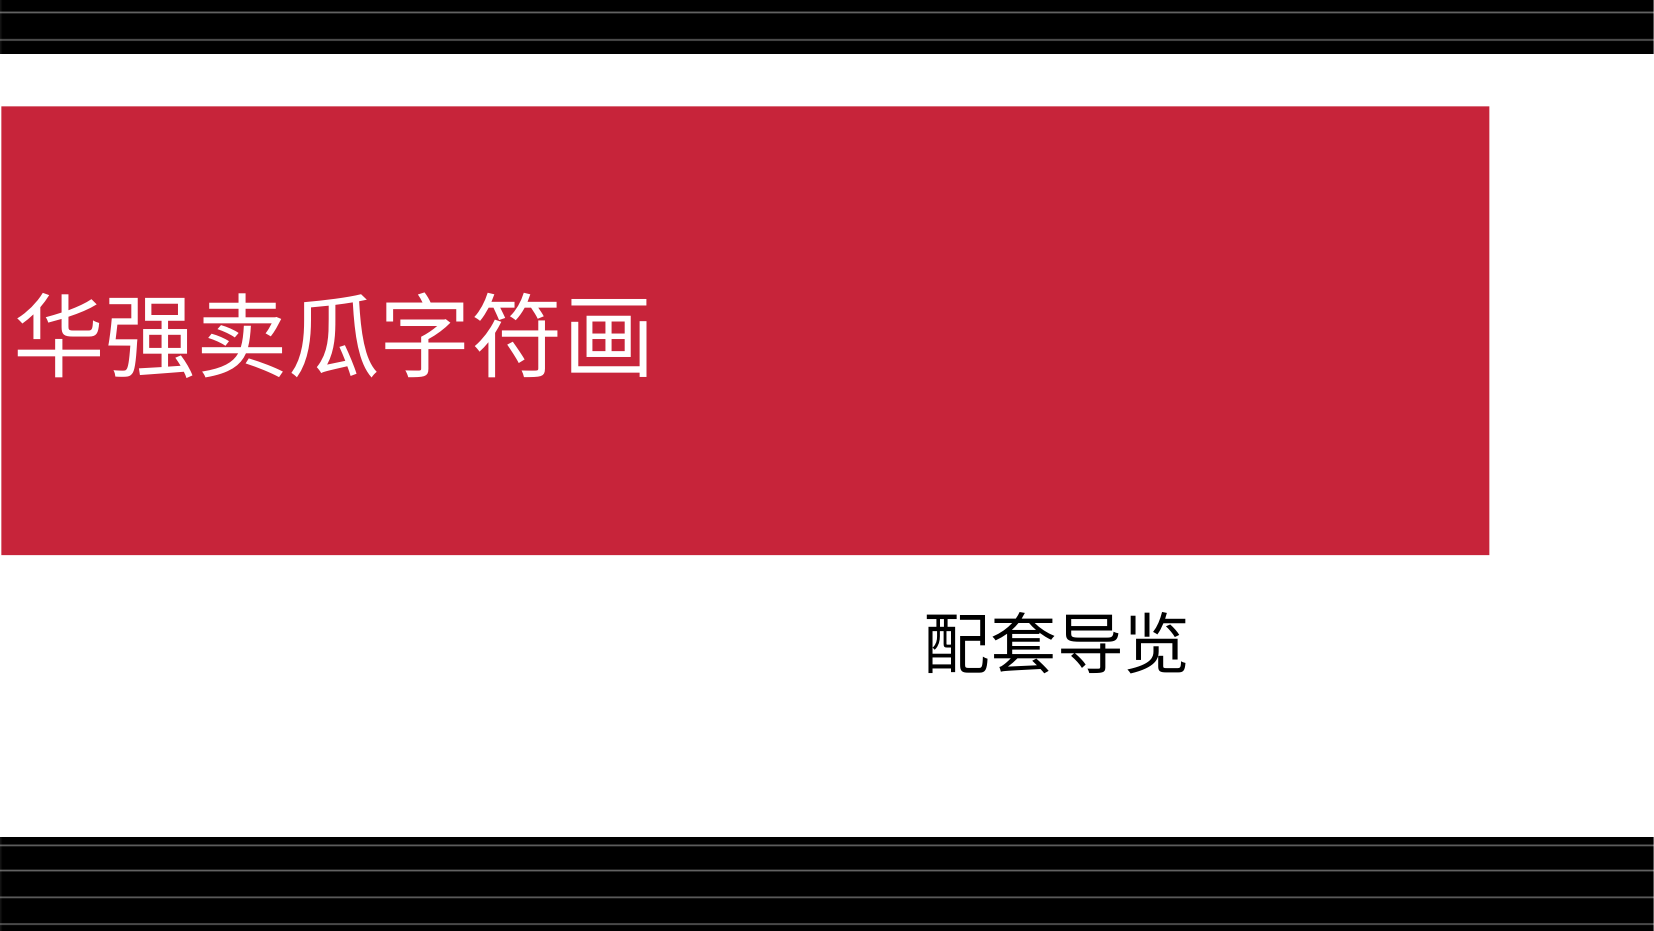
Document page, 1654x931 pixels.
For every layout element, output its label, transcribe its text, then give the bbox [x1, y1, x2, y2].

title 华强卖瓜字符画 [1, 106, 1490, 556]
picture [0, 0, 1654, 54]
subtitle 配套导览 [625, 590, 1489, 804]
picture [0, 837, 1654, 931]
